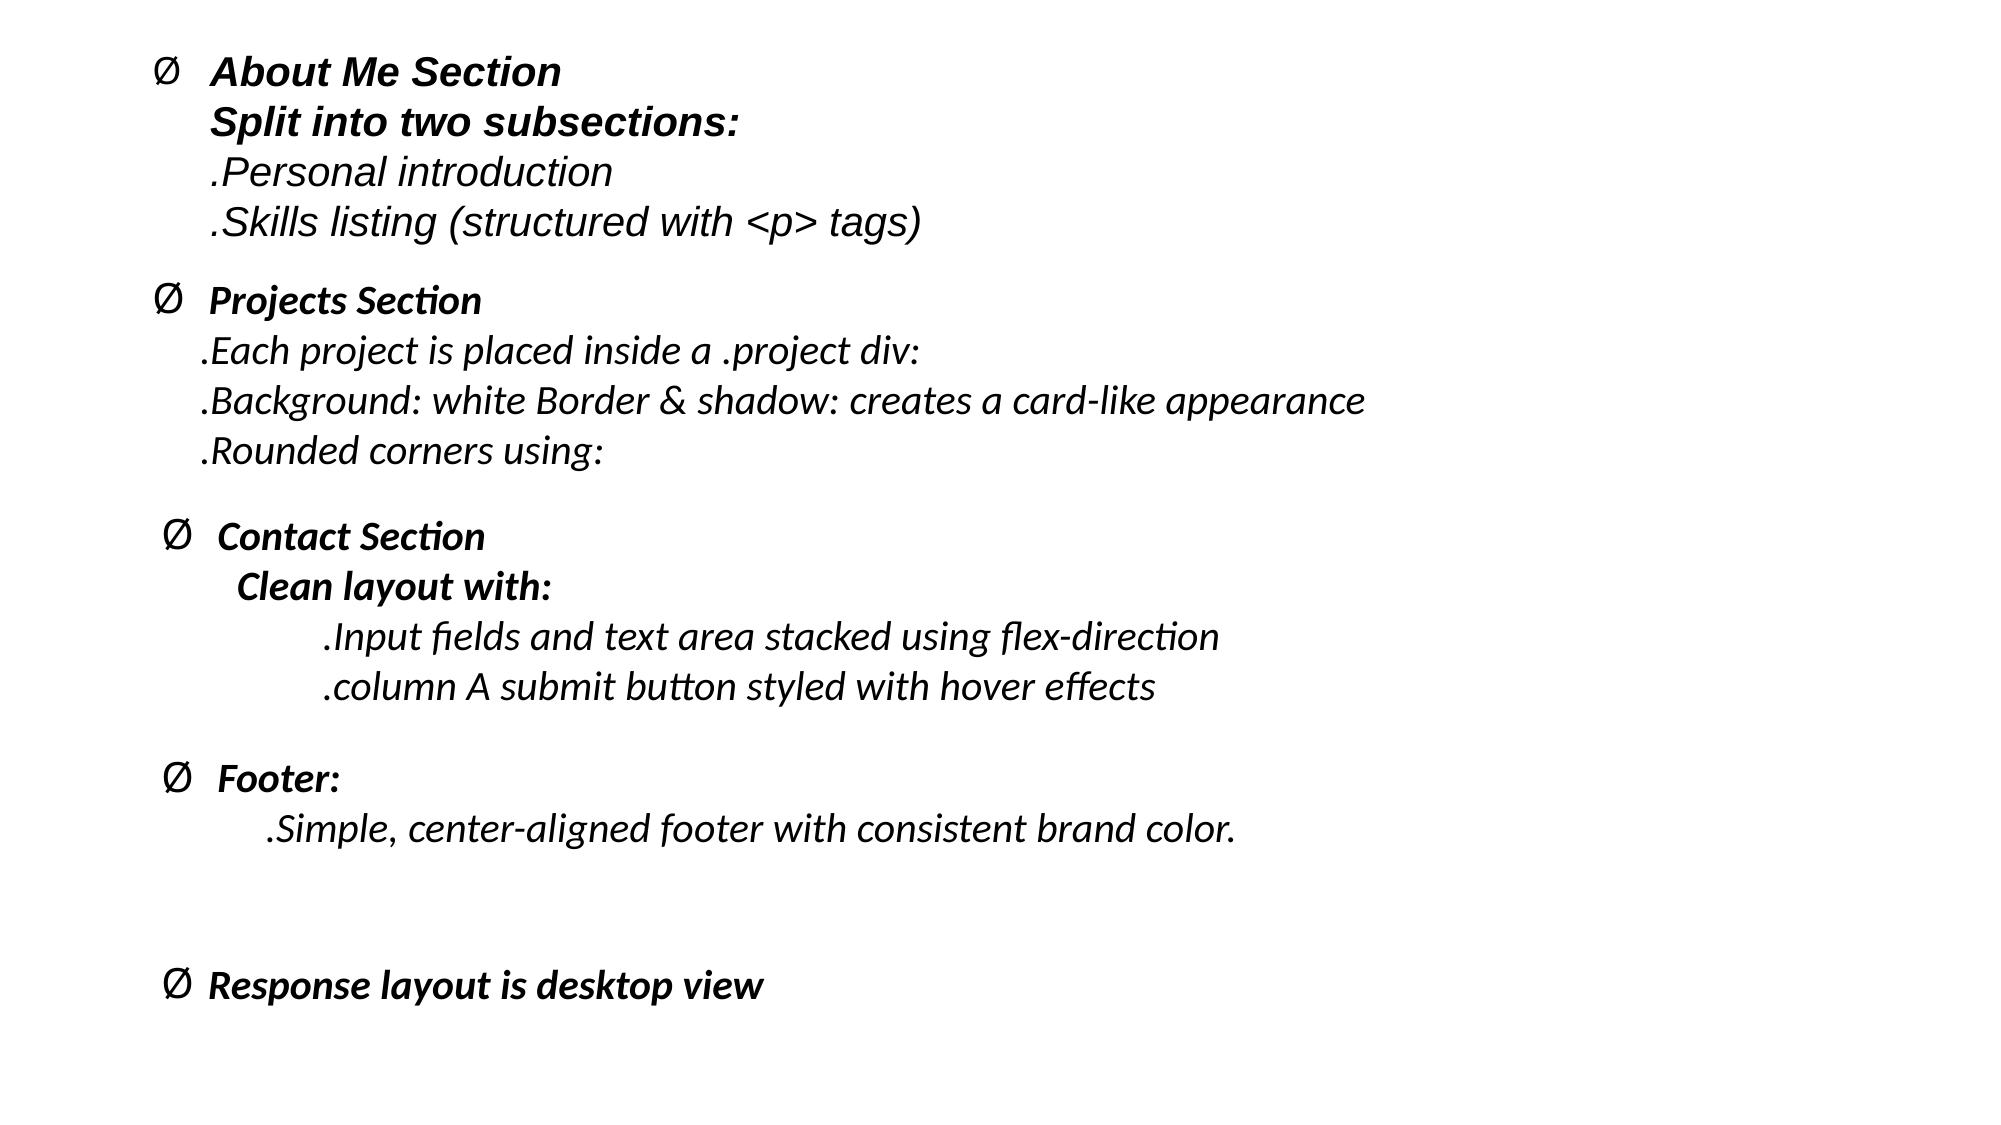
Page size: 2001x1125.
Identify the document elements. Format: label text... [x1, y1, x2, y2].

text_box Projects Section .Each project is placed inside a .project div: .Background: white Border & shadow: creates a card-like appearance .Rounded corners using: [137, 265, 1539, 483]
text_box Footer: .Simple, center-aligned footer with consistent brand color. [146, 743, 1397, 860]
text_box About Me Section Split into two subsections: .Personal introduction .Skills listing (structured with <p> tags) [137, 37, 1675, 255]
text_box Contact Section Clean layout with: .Input fields and text area stacked using flex-direction .column A submit button styled with hover effects [146, 501, 1447, 719]
text_box Response layout is desktop view [146, 950, 1072, 1016]
